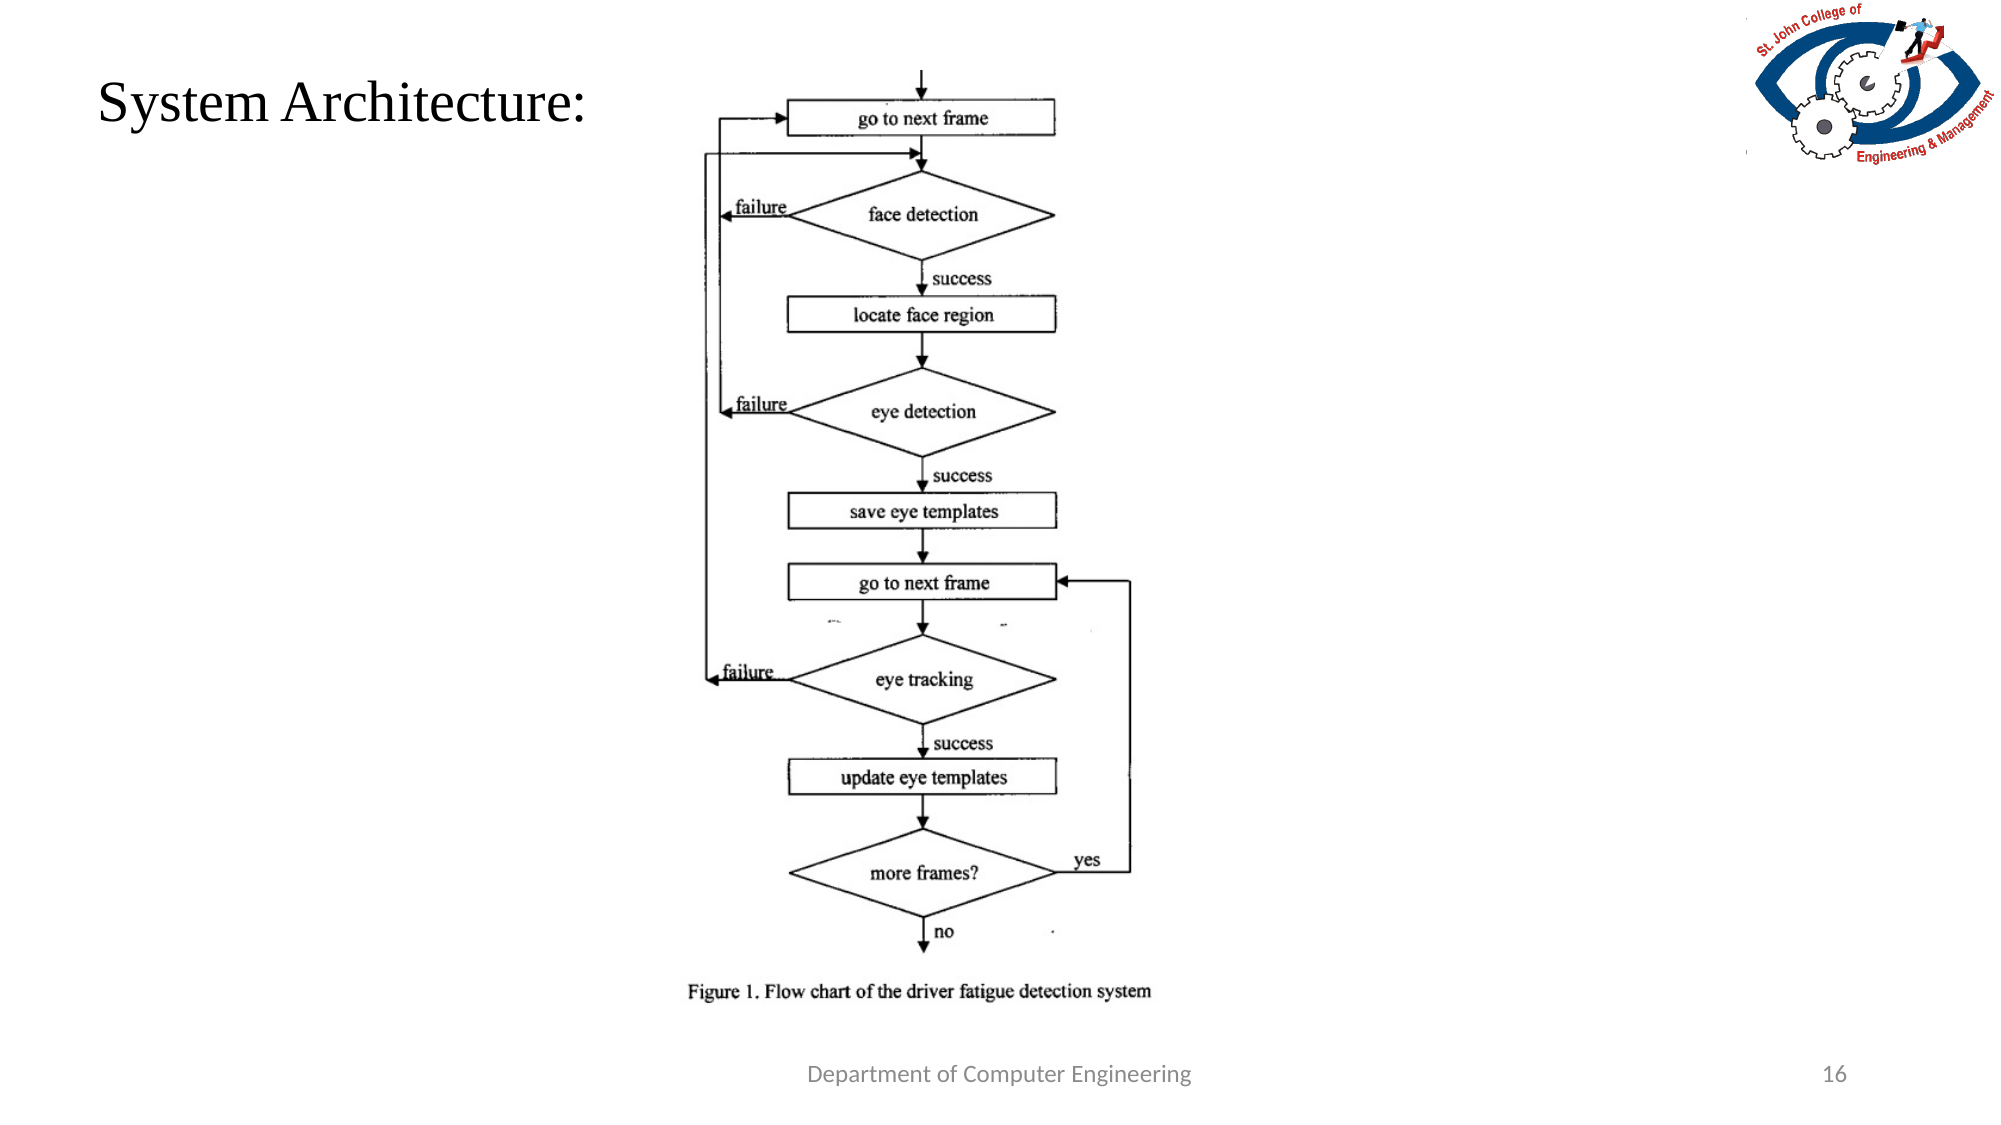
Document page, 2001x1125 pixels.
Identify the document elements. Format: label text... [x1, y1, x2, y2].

slide_number <number> [1412, 1042, 1863, 1103]
picture [1746, 0, 2000, 168]
footer Department of Computer Engineering [662, 1042, 1338, 1103]
list System Architecture: [82, 63, 1808, 178]
picture [671, 70, 1235, 1028]
